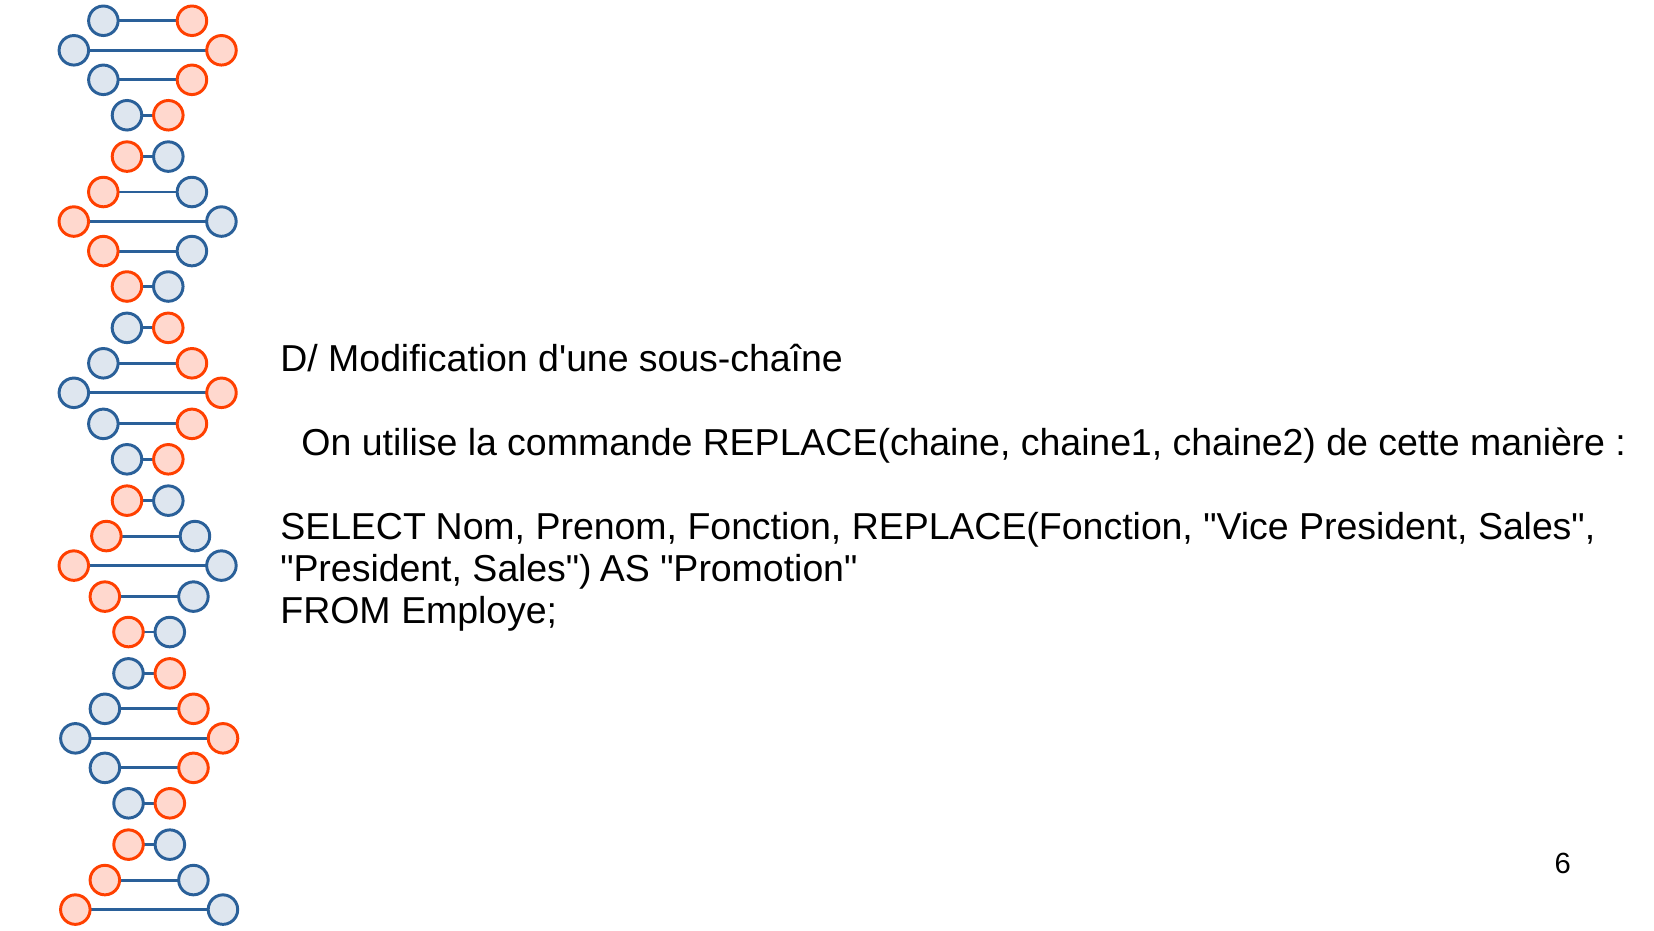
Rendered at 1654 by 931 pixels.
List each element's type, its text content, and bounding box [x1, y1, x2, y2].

text_box D/ Modification d'une sous-chaîne On utilise la commande REPLACE(chaine, chaine1, chaine2) de cette manière : SELECT Nom, Prenom, Fonction, REPLACE(Fonction, "Vice President, Sales", "President, Sales") AS "Promotion" FROM Employe; [265, 330, 1654, 650]
